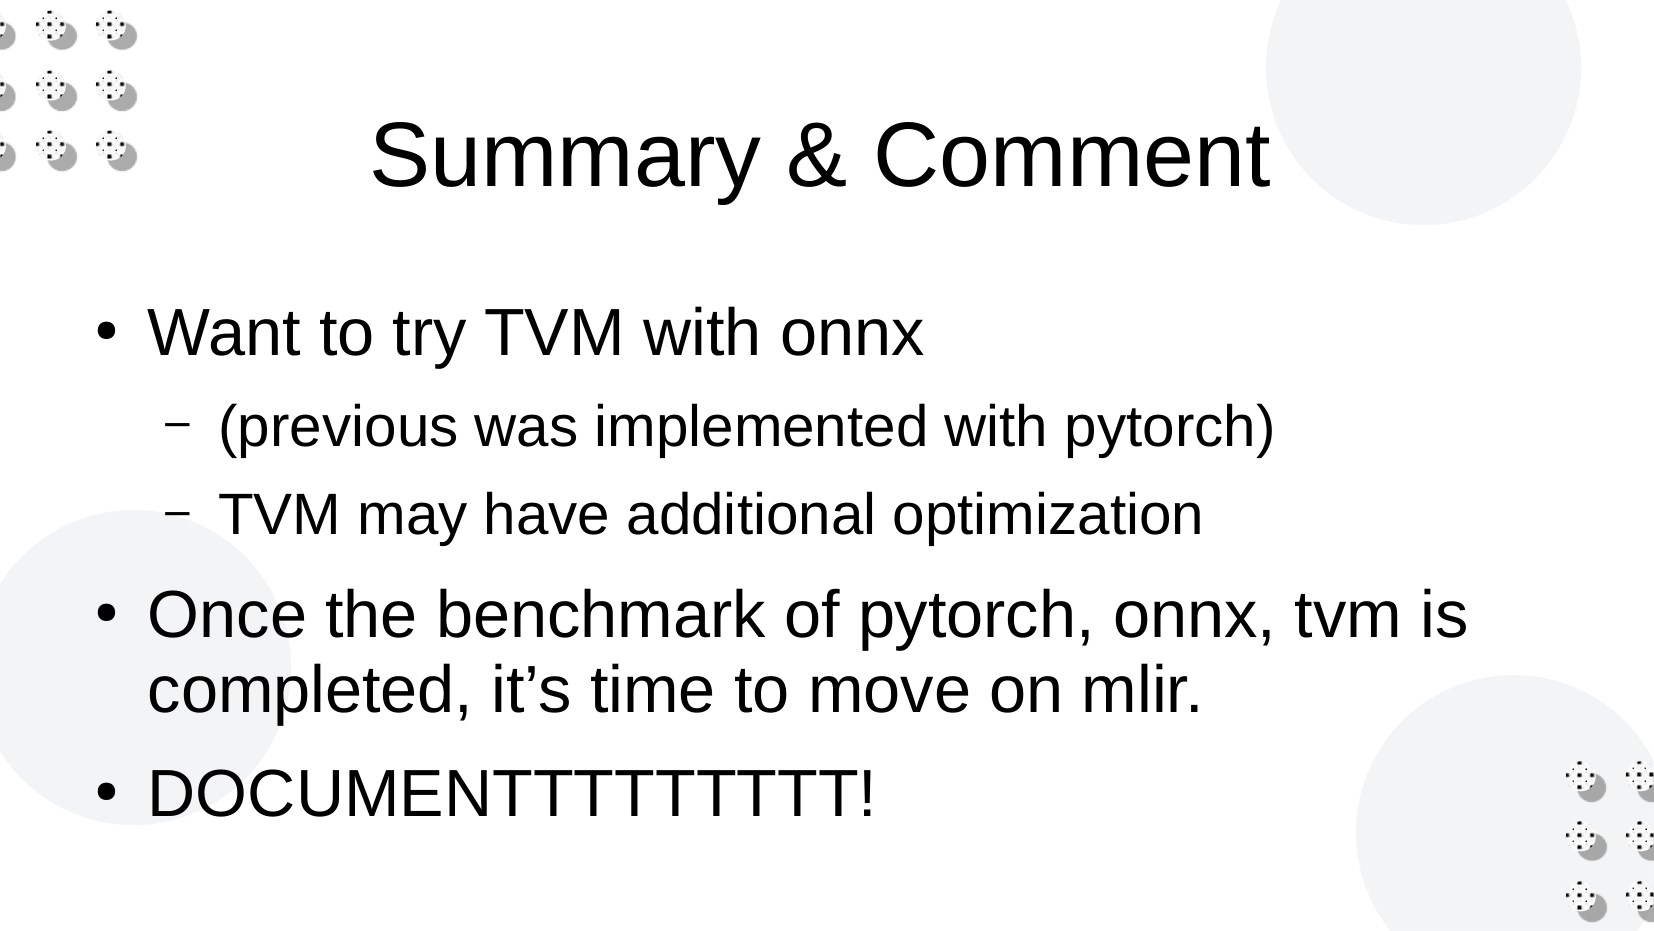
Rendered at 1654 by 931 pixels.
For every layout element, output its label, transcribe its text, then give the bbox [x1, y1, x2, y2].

picture [0, 133, 7, 158]
picture [1625, 821, 1654, 852]
picture [95, 10, 126, 41]
picture [35, 130, 67, 161]
picture [35, 10, 66, 41]
picture [35, 70, 66, 101]
picture [1565, 821, 1596, 852]
picture [1625, 881, 1654, 912]
picture [0, 13, 6, 38]
picture [99, 70, 123, 76]
title Summary & Comment [76, 76, 1565, 233]
picture [0, 73, 6, 98]
picture [1625, 761, 1654, 792]
list Want to try TVM with onnx (previous was implemented with pytorch) TVM may have additional optimization Once the benchmark of pytorch, onnx, tvm is completed, it’s time to move on mlir. DOCUMENTTTTTTTTT! [76, 295, 1565, 835]
picture [1565, 761, 1596, 792]
picture [1565, 881, 1596, 912]
